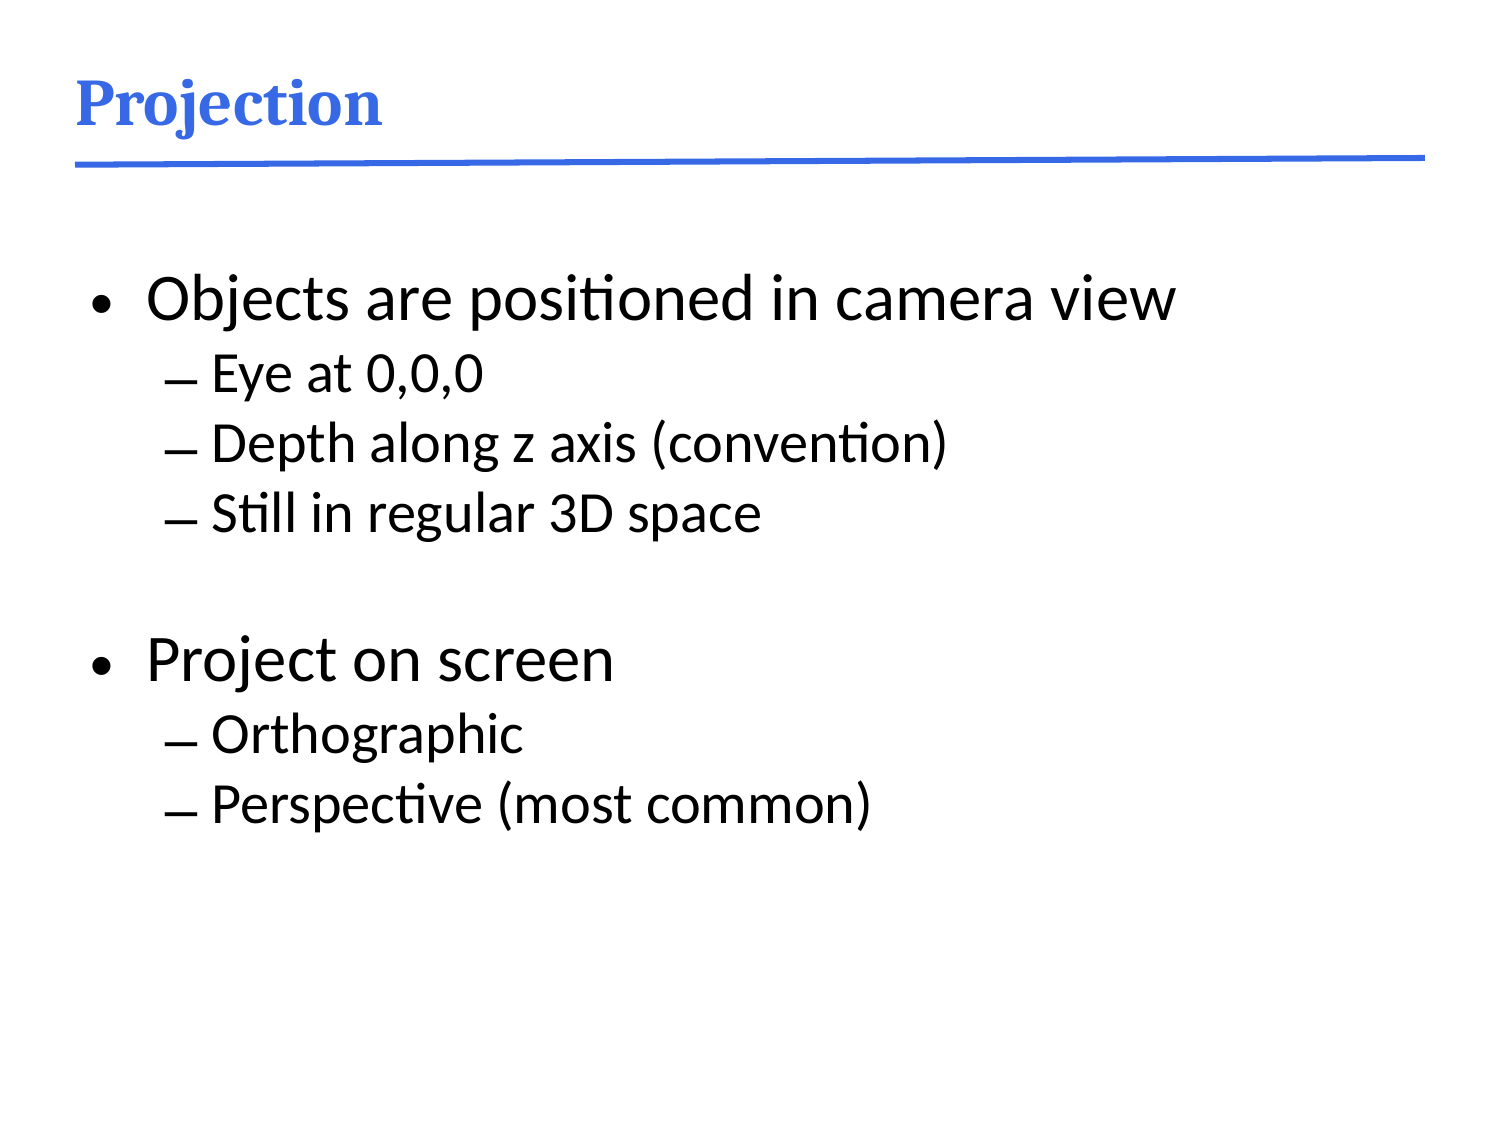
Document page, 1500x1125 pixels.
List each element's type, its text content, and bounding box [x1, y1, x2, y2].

title Projection [75, 9, 1351, 198]
text_box Objects are positioned in camera view Eye at 0,0,0 Depth along z axis (convention) Still in regular 3D space Project on screen Orthographic Perspective (most common) [75, 262, 1425, 1005]
